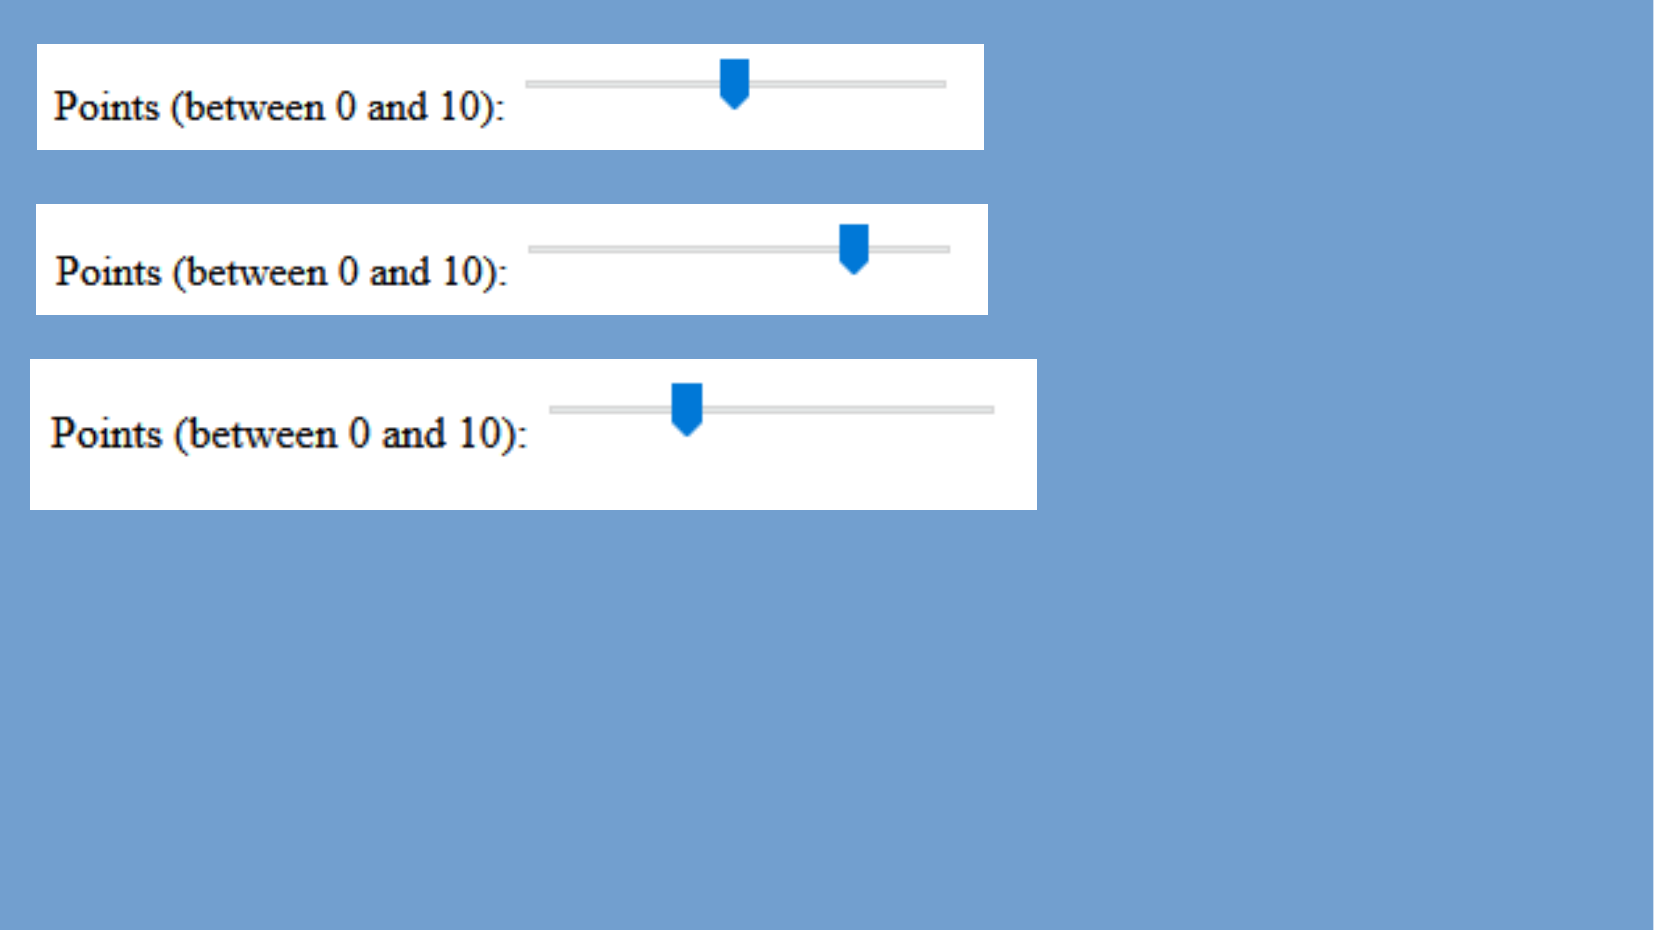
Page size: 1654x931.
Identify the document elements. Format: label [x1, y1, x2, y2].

picture [36, 204, 988, 316]
picture [37, 44, 984, 151]
picture [30, 359, 1037, 511]
